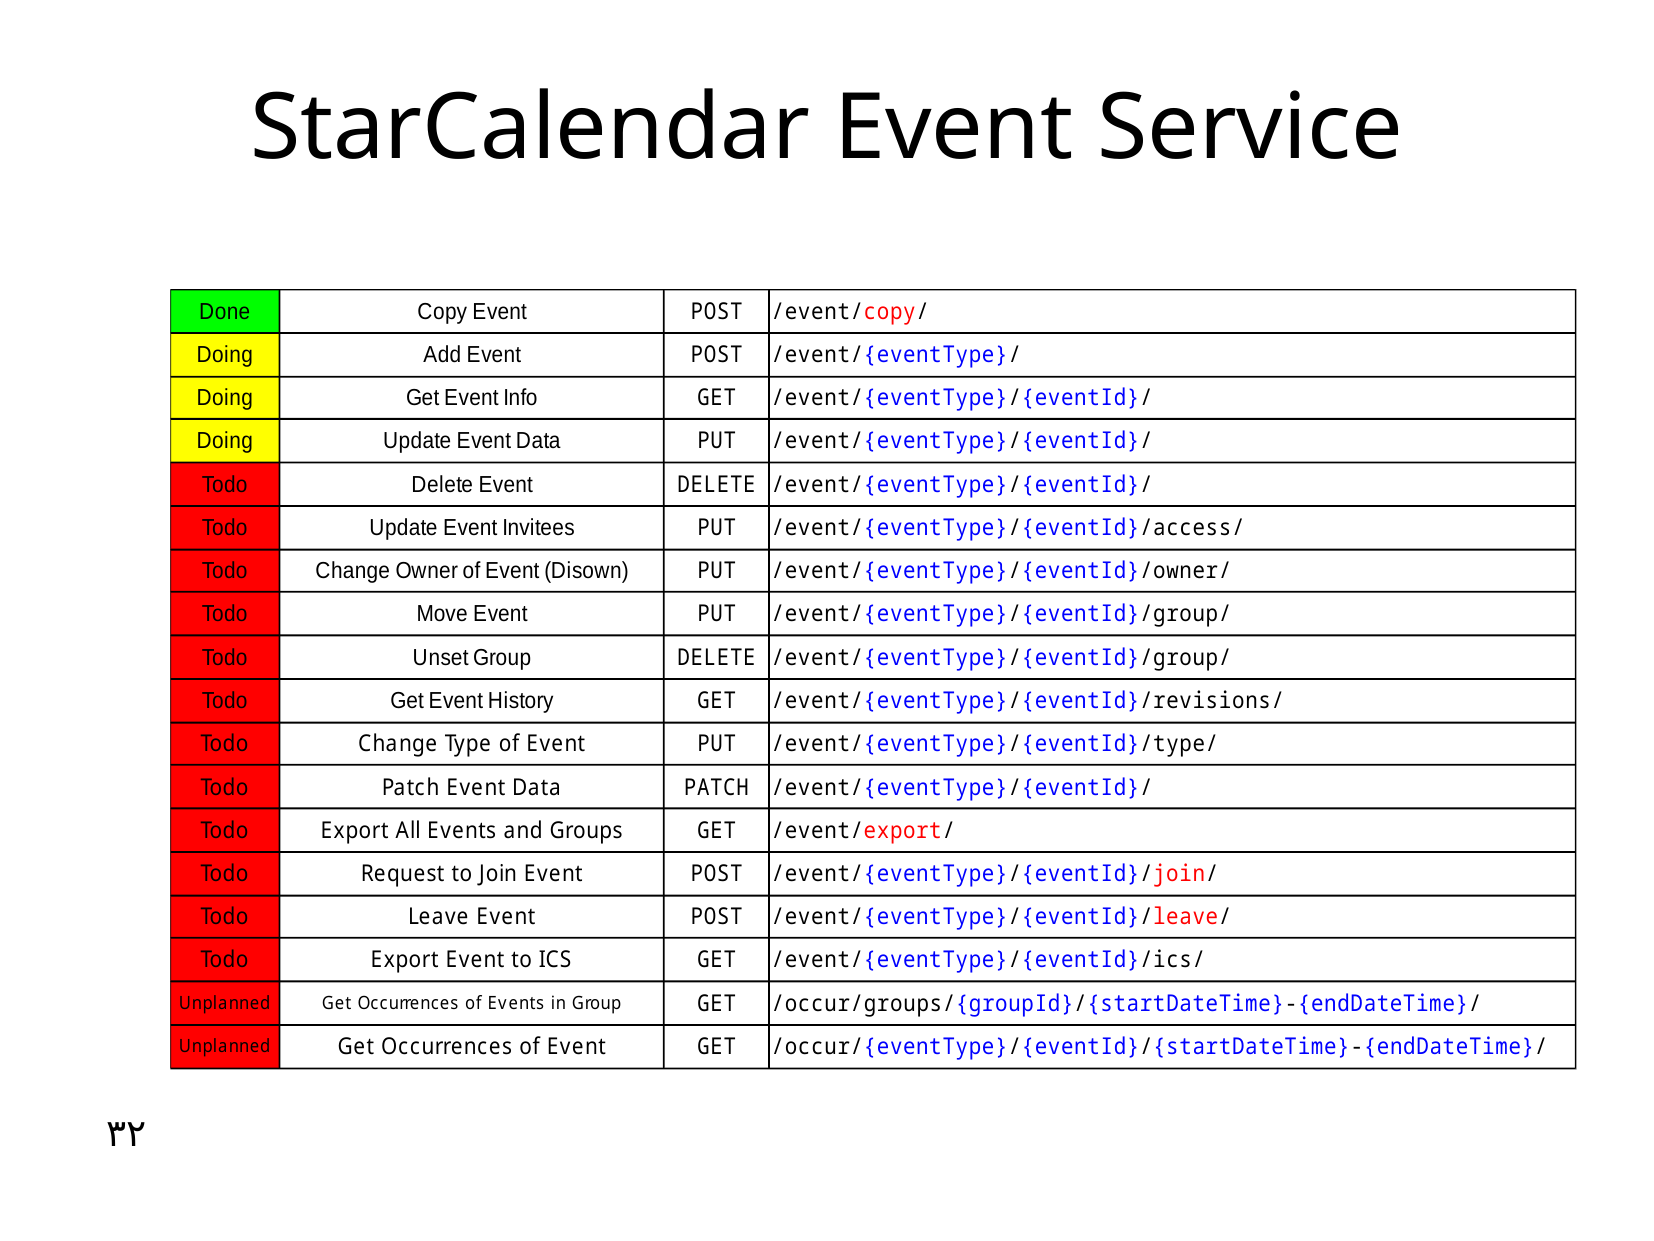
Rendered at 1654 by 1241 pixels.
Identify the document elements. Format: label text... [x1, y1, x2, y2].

title StarCalendar Event Service [82, 19, 1571, 227]
chart [170, 289, 1579, 1241]
text_box ۳۲ [91, 1104, 168, 1175]
